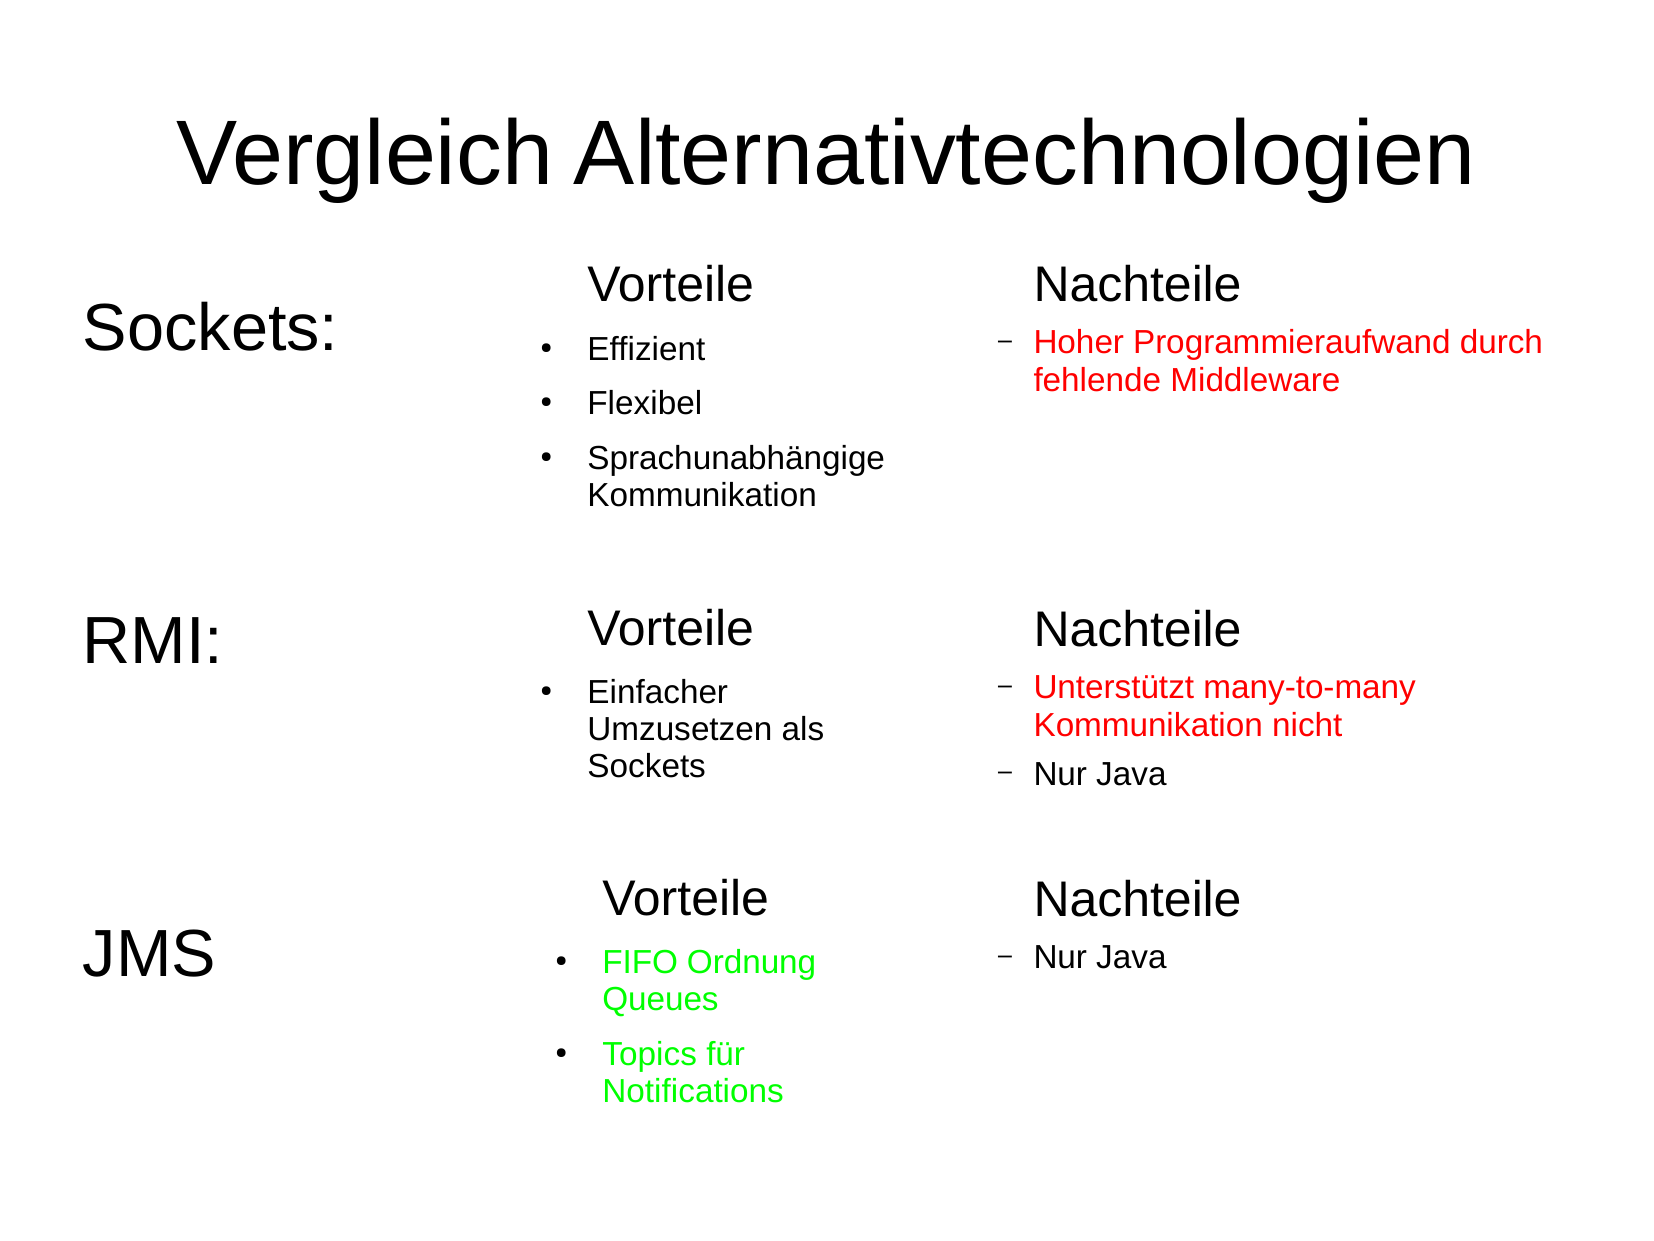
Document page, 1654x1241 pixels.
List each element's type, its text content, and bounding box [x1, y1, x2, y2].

list Nachteile Nur Java [931, 871, 1561, 1126]
list Sockets: RMI: JMS [82, 290, 390, 1010]
list Nachteile Unterstützt many-to-many Kommunikation nicht Nur Java [750, 601, 1561, 856]
list Vorteile Einfacher Umzusetzen als Sockets [375, 600, 916, 975]
title Vergleich Alternativtechnologien [82, 80, 1571, 226]
list Vorteile Effizient Flexibel Sprachunabhängige Kommunikation [375, 256, 916, 600]
list Vorteile FIFO Ordnung Queues Topics für Notifications [390, 870, 931, 1241]
list Nachteile Hoher Programmieraufwand durch fehlende Middleware [916, 256, 1561, 511]
